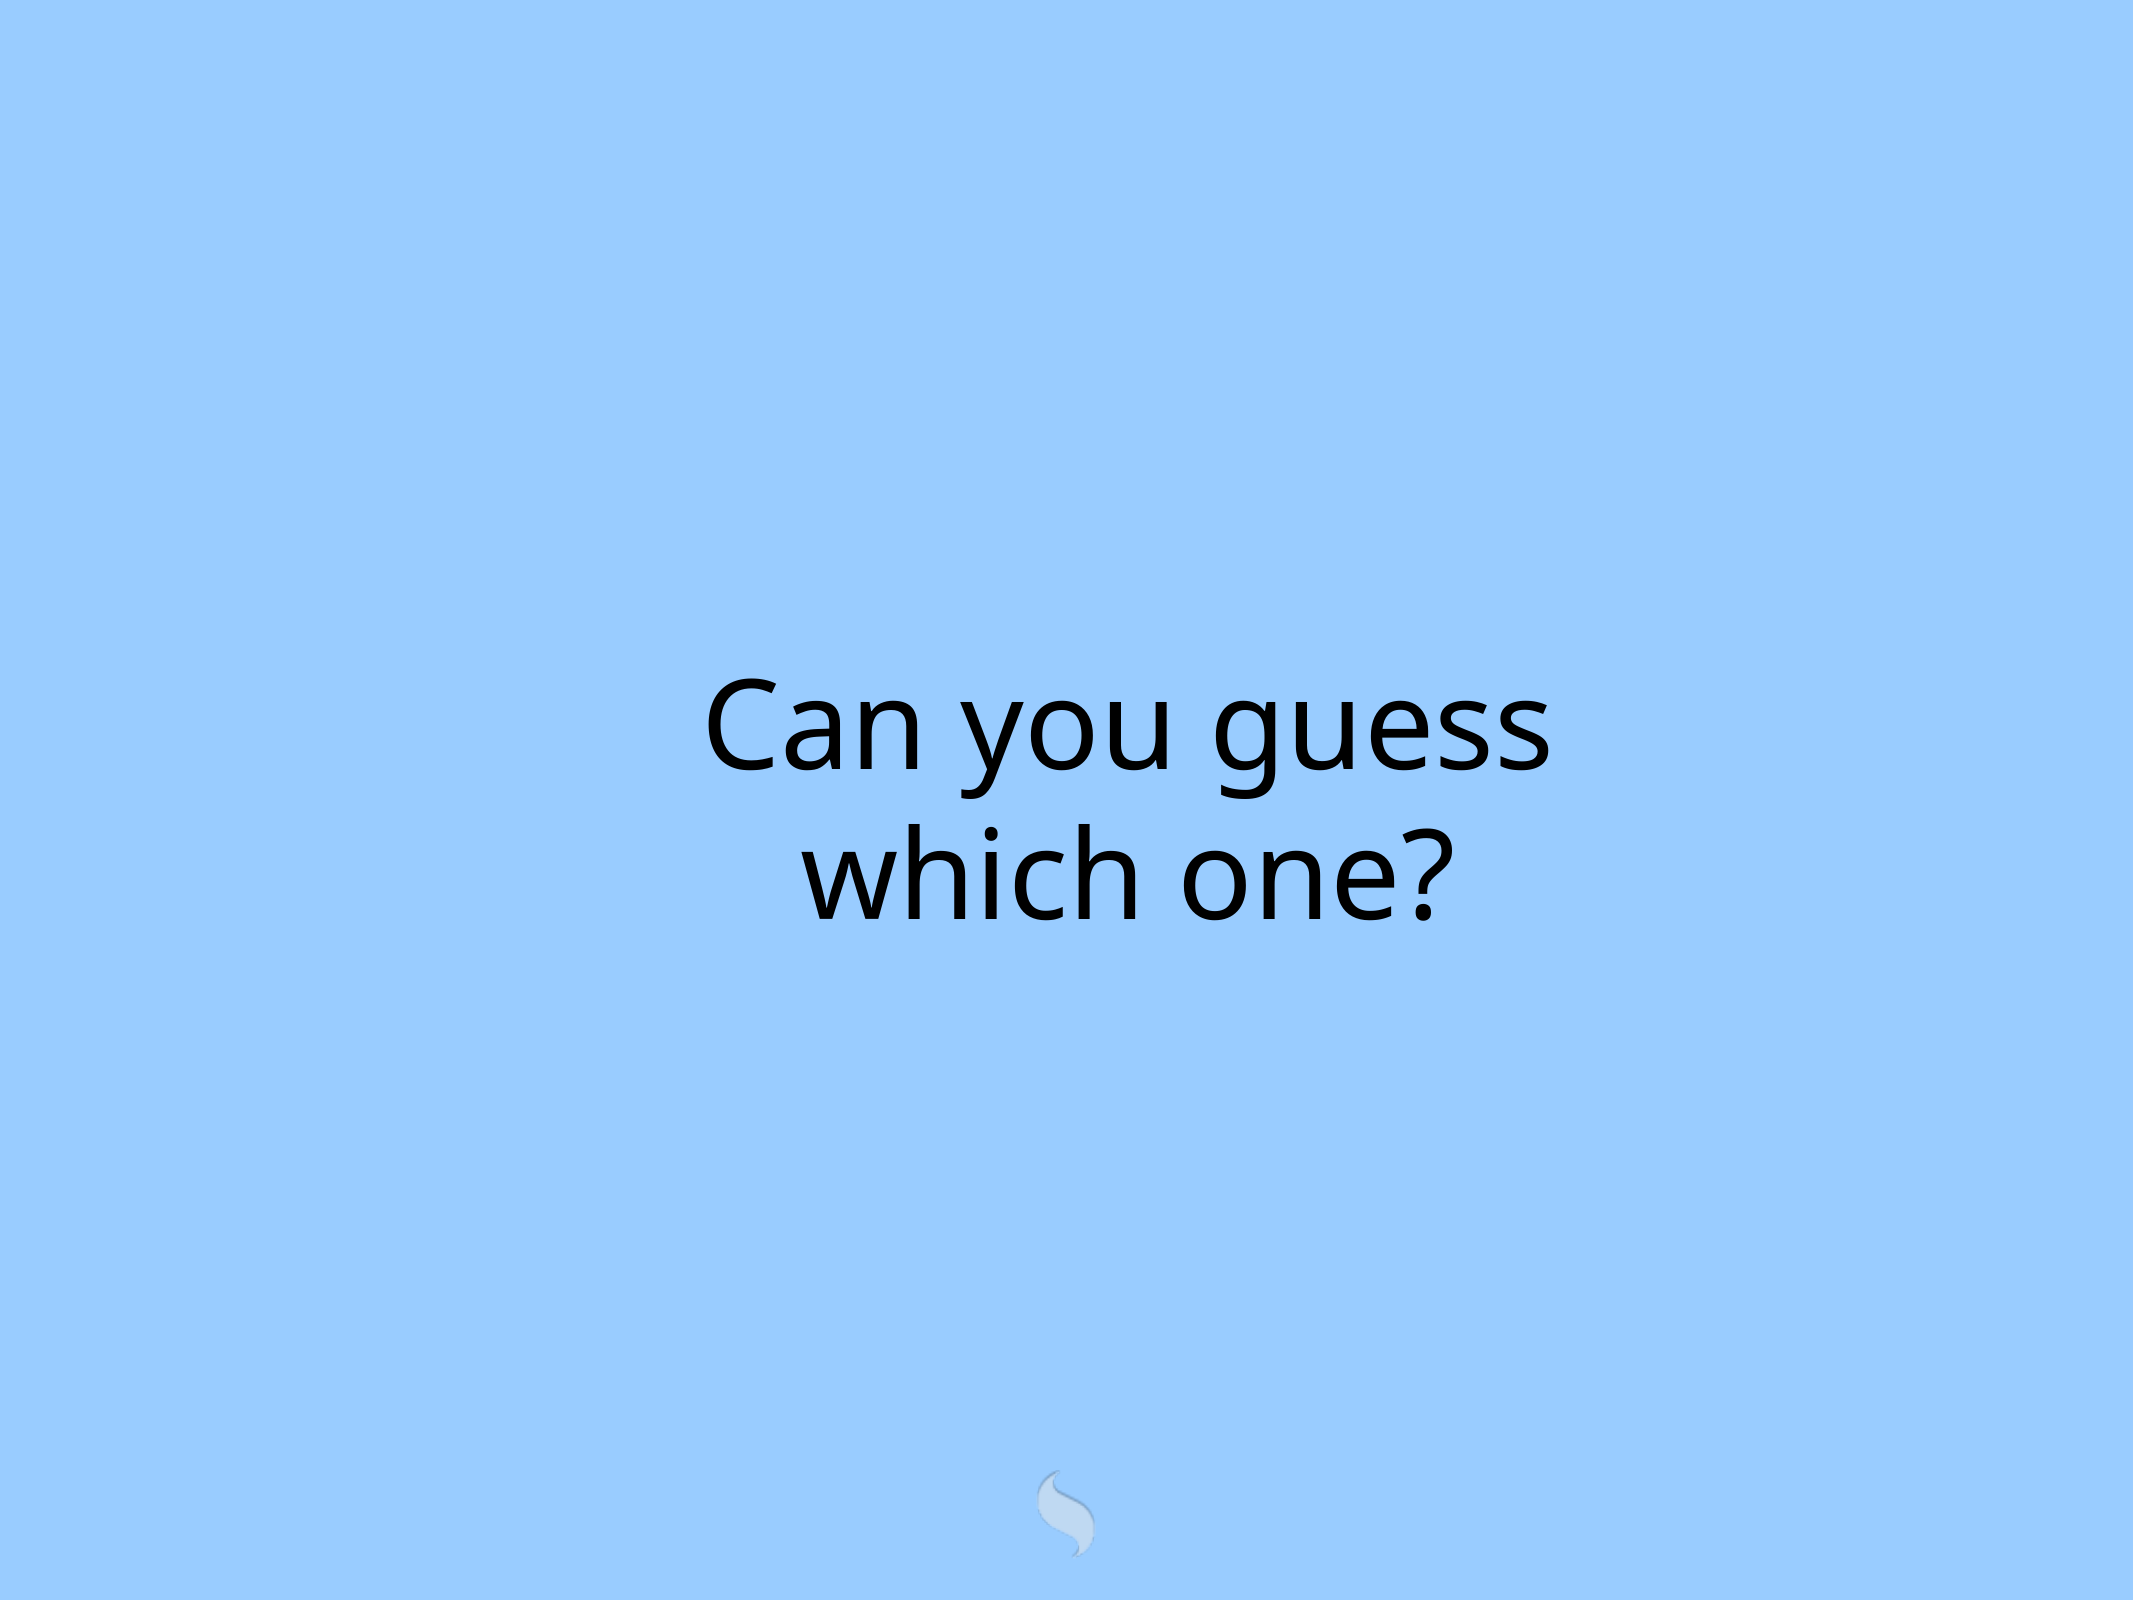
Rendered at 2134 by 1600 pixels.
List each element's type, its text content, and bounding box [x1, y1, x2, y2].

text_box Can you guess which one? [602, 637, 1654, 953]
picture [1035, 1470, 1098, 1561]
